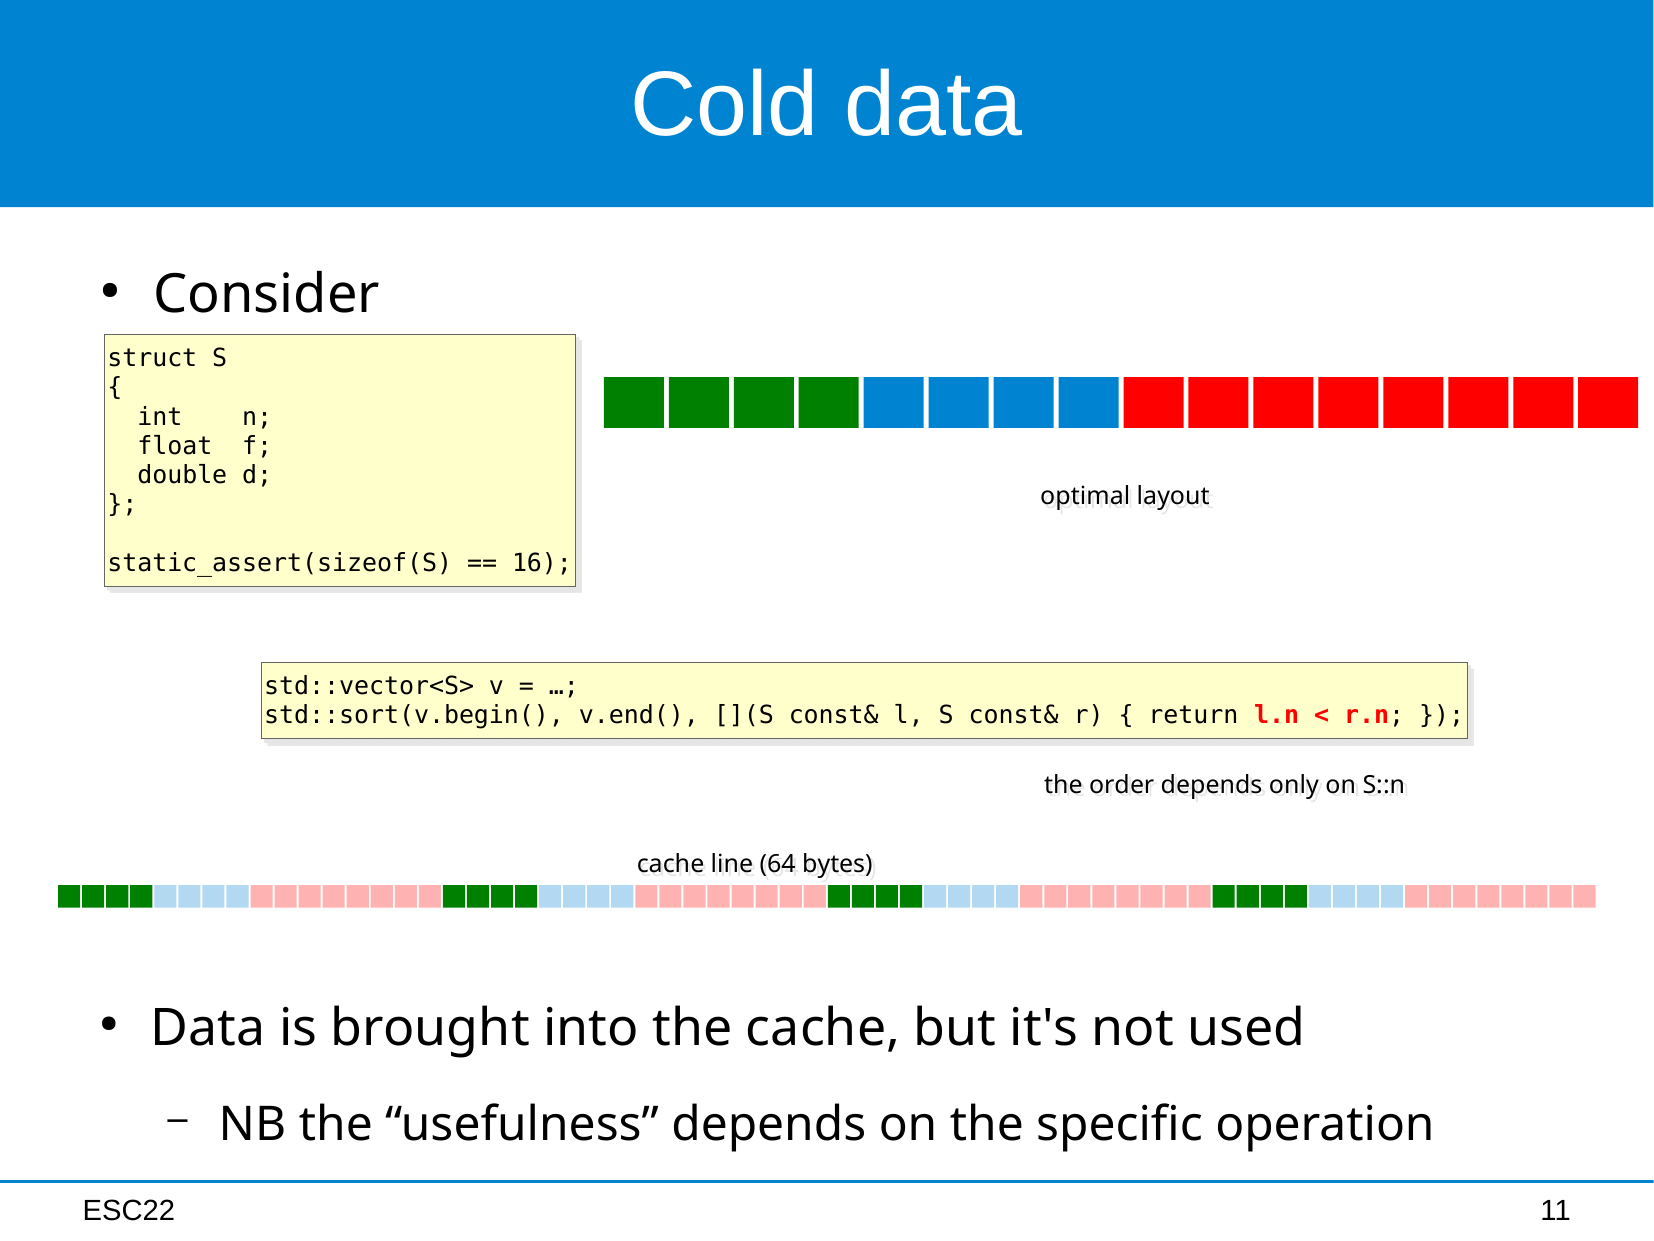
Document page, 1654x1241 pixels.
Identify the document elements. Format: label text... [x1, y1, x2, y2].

text_box [683, 885, 706, 908]
text_box [394, 885, 417, 908]
text_box [1405, 885, 1428, 908]
text_box [659, 885, 682, 908]
text_box [1164, 885, 1187, 908]
text_box [635, 885, 658, 908]
text_box [370, 885, 393, 908]
list Consider [82, 255, 1571, 685]
text_box [1260, 885, 1283, 908]
text_box [899, 885, 947, 908]
text_box [587, 885, 610, 908]
text_box the order depends only on S::n [1041, 757, 1393, 804]
text_box [442, 885, 490, 908]
text_box [1513, 377, 1574, 428]
title Cold data [0, 0, 1654, 208]
text_box [539, 885, 562, 908]
text_box [1236, 885, 1259, 908]
text_box [250, 885, 273, 908]
text_box [130, 885, 153, 908]
text_box optimal layout [1037, 469, 1208, 516]
text_box [1140, 885, 1163, 908]
text_box [733, 377, 794, 428]
text_box [779, 885, 802, 908]
text_box [1044, 885, 1067, 908]
text_box cache line (64 bytes) [633, 837, 870, 884]
text_box [798, 377, 859, 428]
text_box [851, 885, 874, 908]
text_box [972, 885, 995, 908]
text_box [996, 885, 1019, 908]
text_box [1116, 885, 1139, 908]
text_box [226, 885, 249, 908]
text_box [668, 377, 729, 428]
text_box [1448, 377, 1509, 428]
list Data is brought into the cache, but it's not used NB the “usefulness” depends on the specific operation [82, 990, 1571, 1155]
text_box [863, 377, 924, 428]
text_box [1453, 885, 1476, 908]
text_box [1381, 885, 1404, 908]
text_box [928, 377, 989, 428]
text_box [1058, 377, 1119, 428]
text_box [948, 885, 971, 908]
text_box [875, 885, 898, 908]
text_box struct S { int n; float f; double d; }; static_assert(sizeof(S) == 16); [104, 334, 576, 587]
text_box [1284, 885, 1307, 908]
text_box [1501, 885, 1524, 908]
text_box [803, 885, 826, 908]
text_box [58, 885, 81, 908]
text_box [1383, 377, 1444, 428]
text_box [154, 885, 177, 908]
text_box [1318, 377, 1379, 428]
text_box [515, 885, 538, 908]
text_box [731, 885, 754, 908]
text_box [202, 885, 225, 908]
text_box std::vector<S> v = …; std::sort(v.begin(), v.end(), [](S const& l, S const& r) { return l.n < r.n; }); [261, 662, 1468, 739]
text_box [418, 885, 441, 908]
text_box [1525, 885, 1548, 908]
text_box [827, 885, 850, 908]
text_box [603, 377, 664, 428]
text_box [1212, 885, 1235, 908]
text_box [1573, 885, 1596, 908]
text_box [82, 885, 105, 908]
text_box [1123, 377, 1184, 428]
text_box [707, 885, 730, 908]
text_box [1188, 377, 1249, 428]
text_box [178, 885, 201, 908]
text_box [274, 885, 297, 908]
text_box [1308, 885, 1331, 908]
text_box [298, 885, 321, 908]
text_box [1253, 377, 1314, 428]
text_box [322, 885, 345, 908]
text_box [1477, 885, 1500, 908]
text_box [1549, 885, 1572, 908]
text_box [346, 885, 369, 908]
text_box [611, 885, 634, 908]
text_box [1092, 885, 1115, 908]
text_box [563, 885, 586, 908]
text_box [1188, 885, 1211, 908]
text_box [491, 885, 514, 908]
text_box [993, 377, 1054, 428]
text_box [1020, 885, 1043, 908]
text_box [755, 885, 778, 908]
text_box [1068, 885, 1091, 908]
text_box [1578, 377, 1639, 428]
text_box [1429, 885, 1452, 908]
text_box [106, 885, 129, 908]
text_box [1332, 885, 1380, 908]
